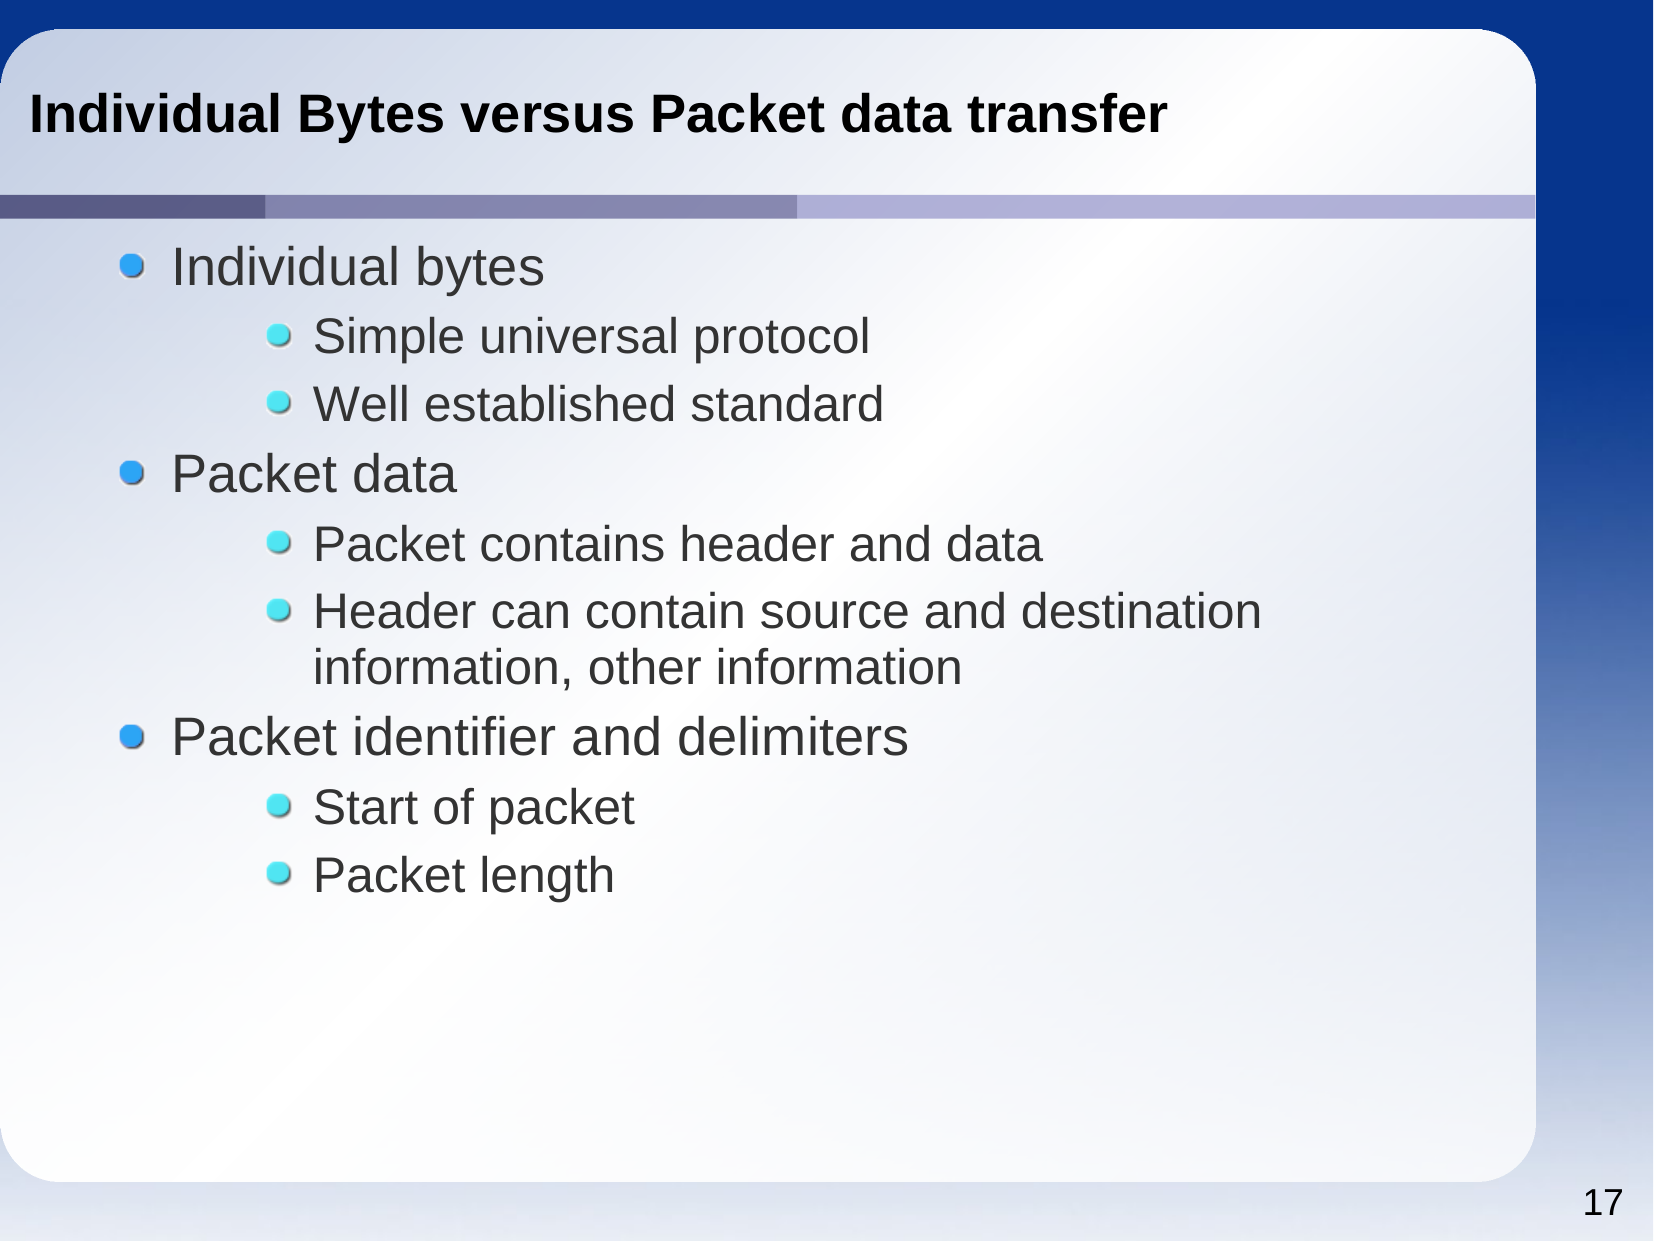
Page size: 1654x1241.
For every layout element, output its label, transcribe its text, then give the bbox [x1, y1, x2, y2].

title Individual Bytes versus Packet data transfer [29, 49, 1506, 178]
list Individual bytes Simple universal protocol Well established standard Packet data Packet contains header and data Header can contain source and destination information, other information Packet identifier and delimiters Start of packet Packet length [29, 236, 1506, 1152]
picture [0, 0, 1654, 1241]
